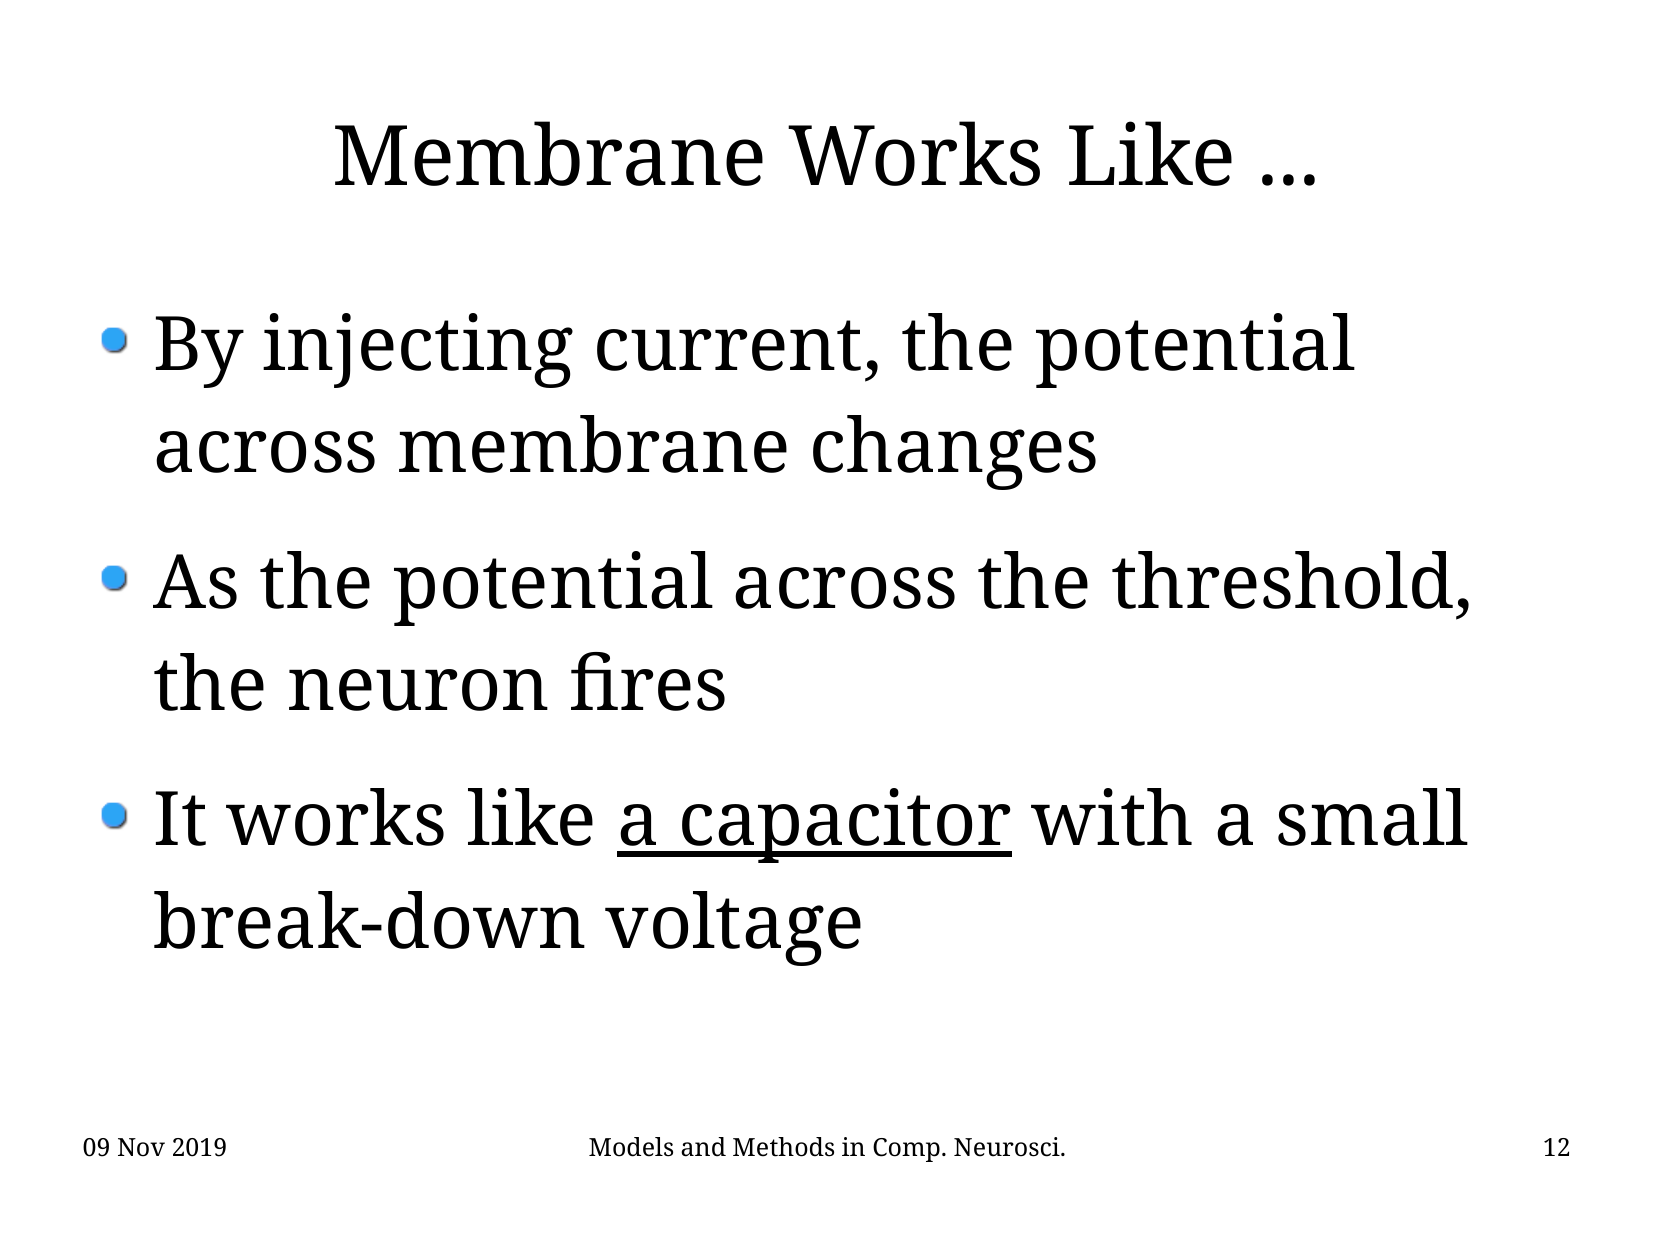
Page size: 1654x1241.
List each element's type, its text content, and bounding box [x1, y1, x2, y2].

title Membrane Works Like ... [82, 49, 1571, 257]
list By injecting current, the potential across membrane changes As the potential across the threshold, the neuron fires It works like a capacitor with a small break-down voltage [82, 290, 1571, 1010]
